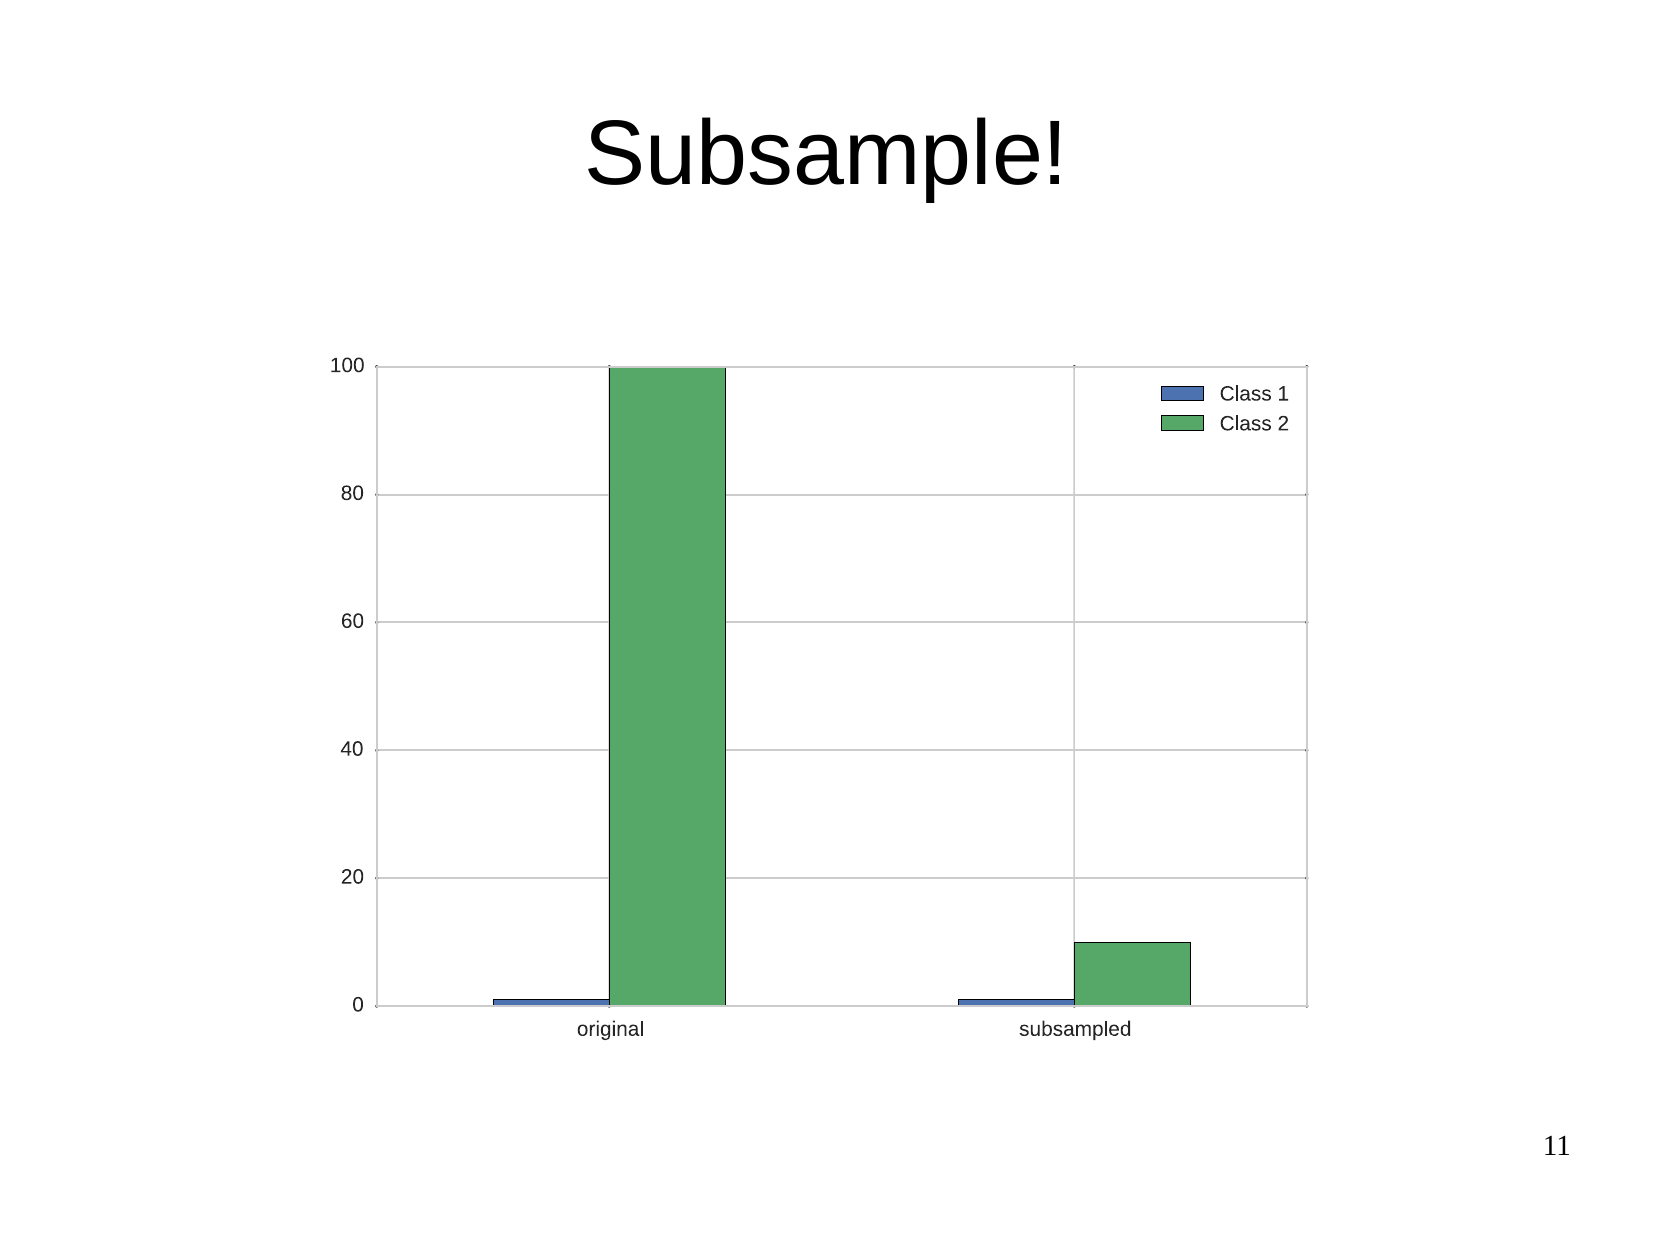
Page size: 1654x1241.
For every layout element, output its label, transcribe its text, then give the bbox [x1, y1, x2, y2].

title Subsample! [82, 49, 1571, 257]
picture [226, 283, 1428, 1111]
